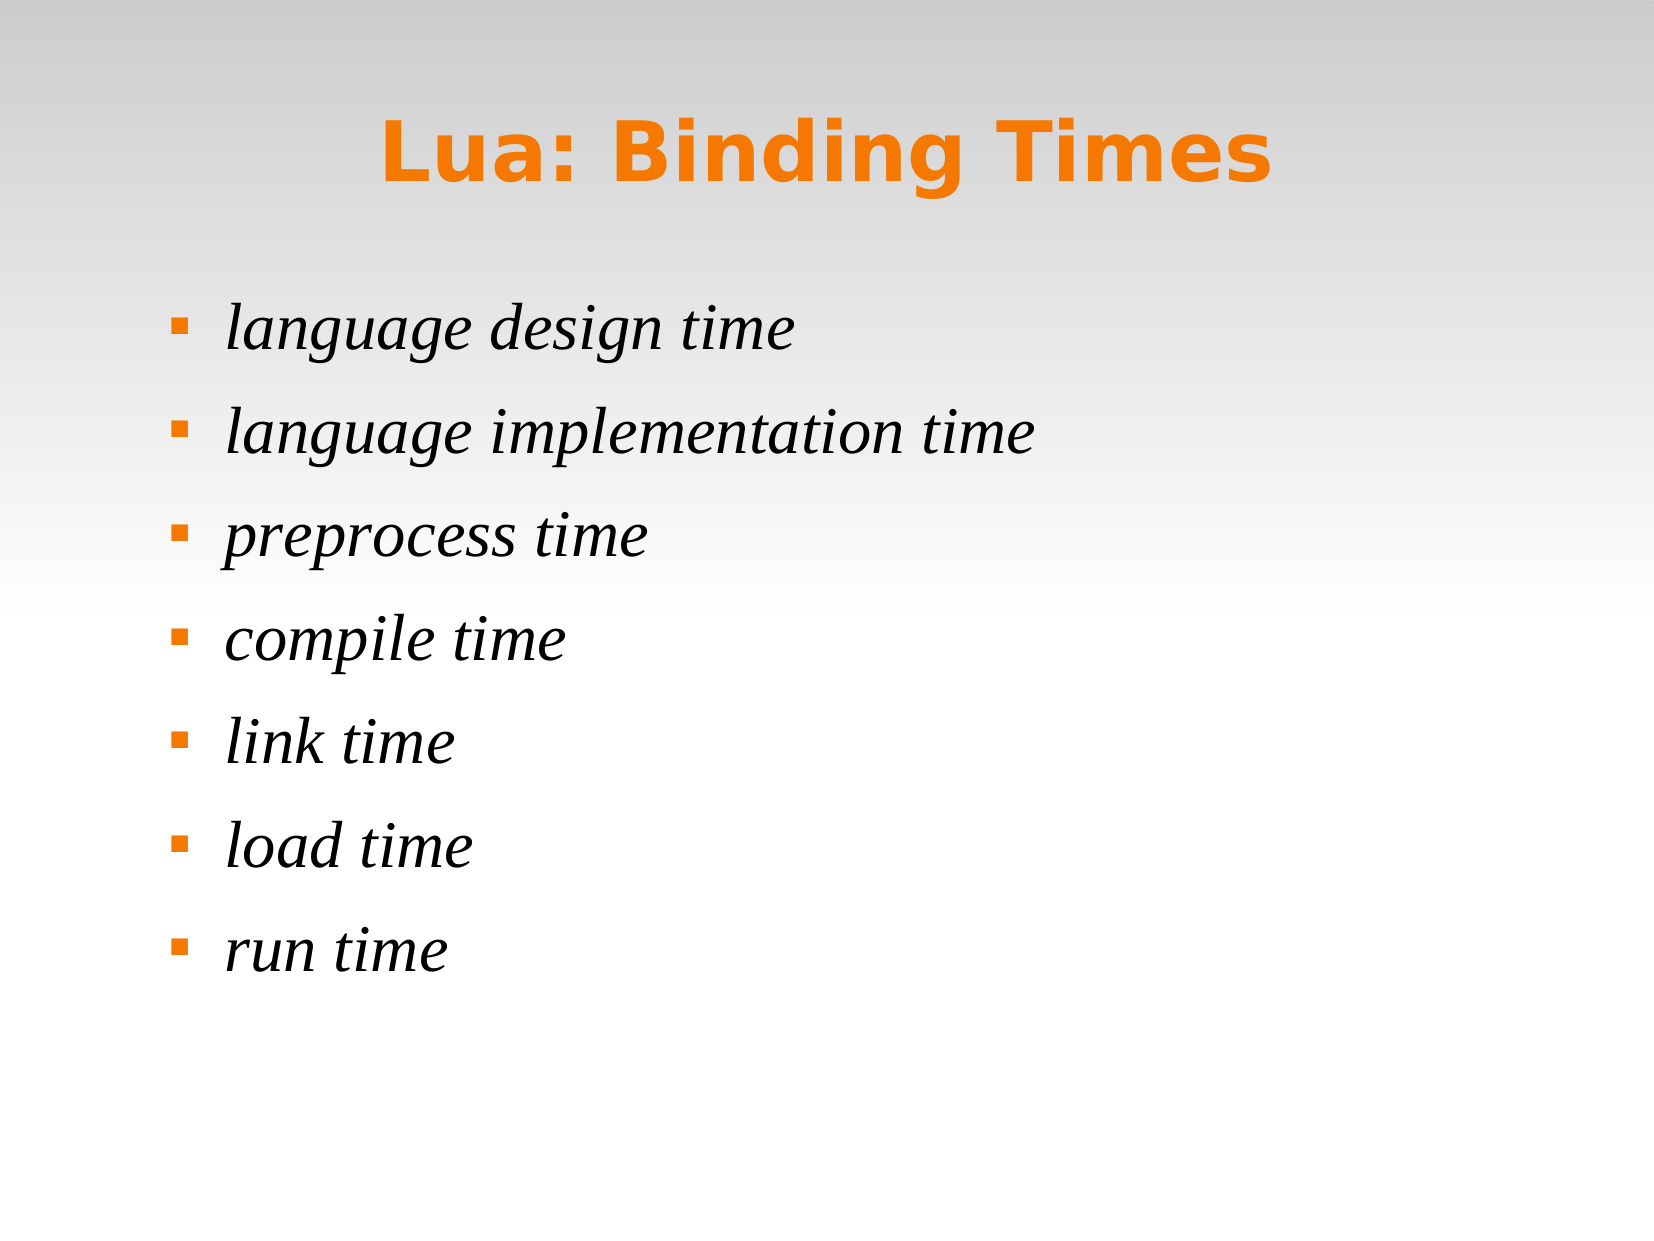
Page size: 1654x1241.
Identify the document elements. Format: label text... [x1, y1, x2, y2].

title Lua: Binding Times [82, 49, 1571, 257]
list language design time language implementation time preprocess time compile time link time load time run time [82, 290, 1571, 1138]
